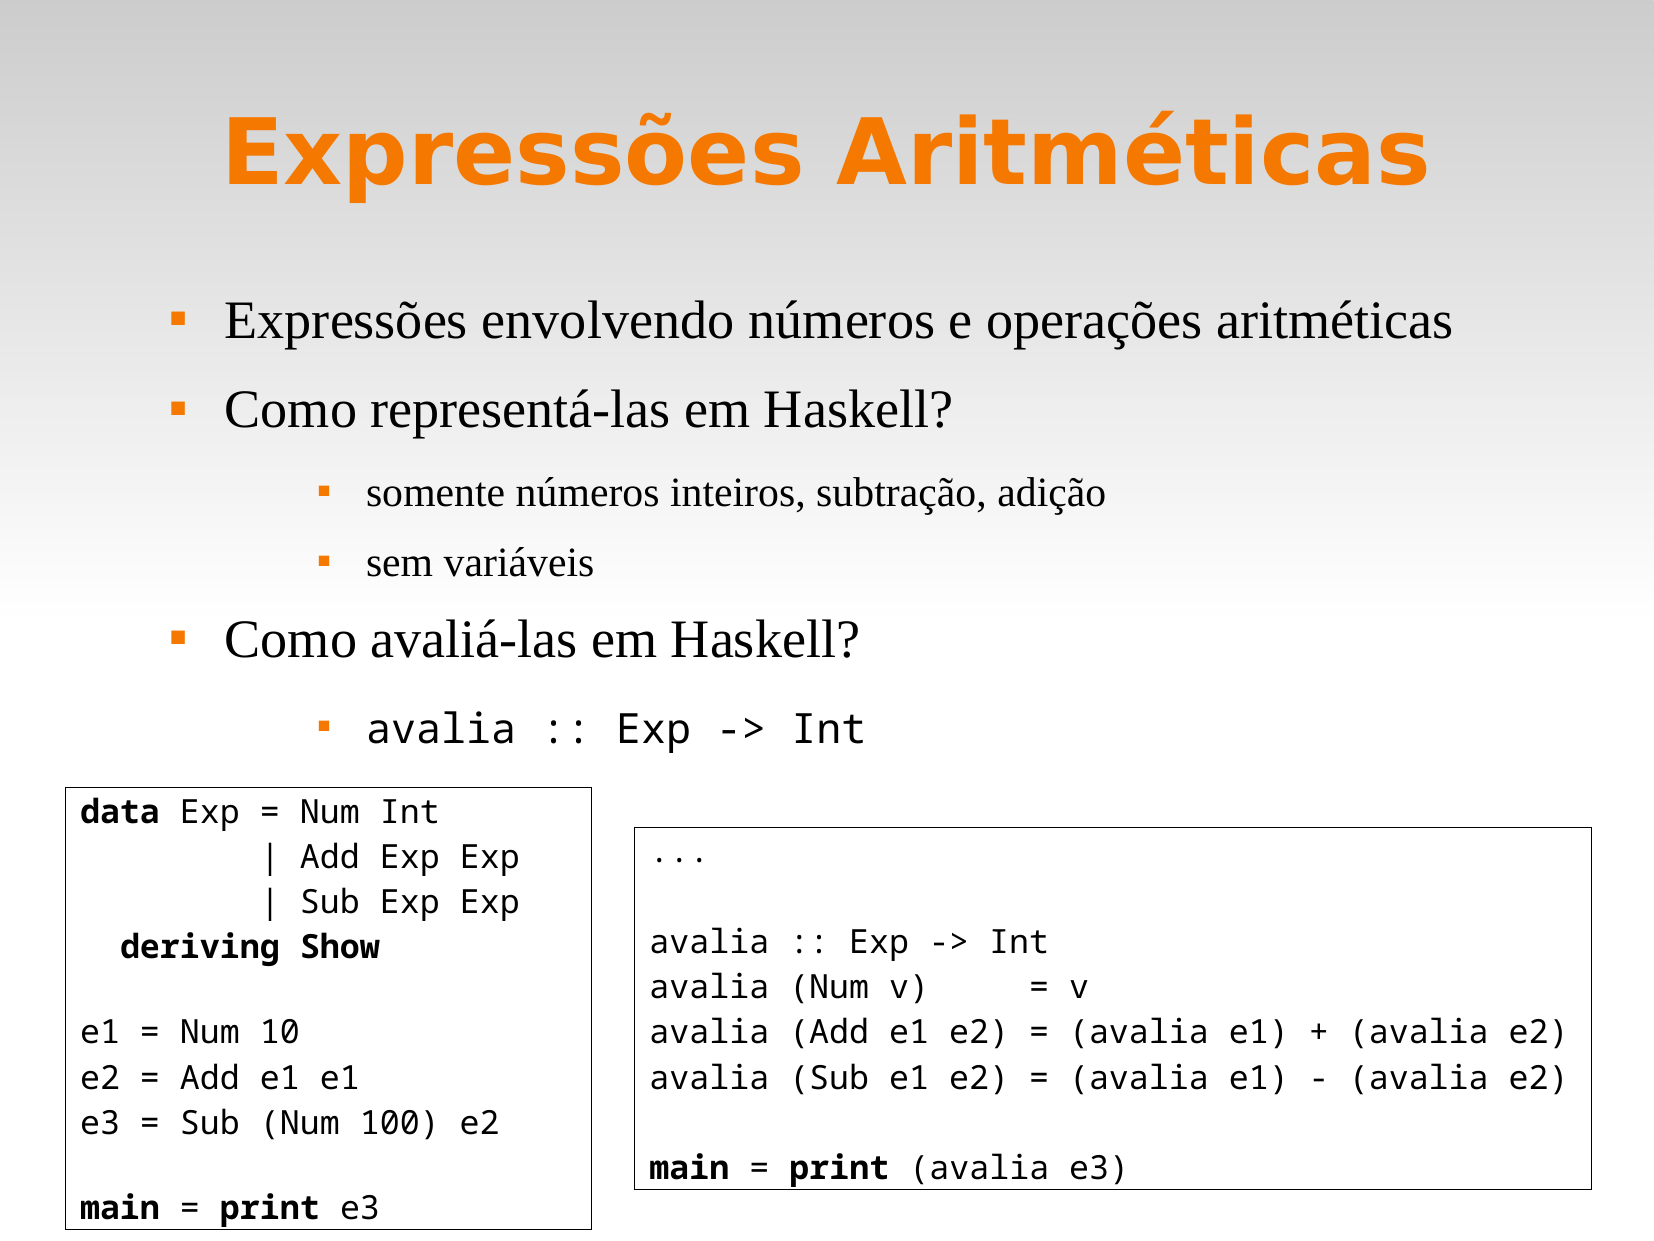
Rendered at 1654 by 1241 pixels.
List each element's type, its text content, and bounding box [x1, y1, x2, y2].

title Expressões Aritméticas [82, 49, 1571, 257]
text_box ... avalia :: Exp -> Int avalia (Num v) = v avalia (Add e1 e2) = (avalia e1) + (avalia e2) avalia (Sub e1 e2) = (avalia e1) - (avalia e2) main = print (avalia e3) [634, 838, 1592, 1179]
list Expressões envolvendo números e operações aritméticas Como representá-las em Haskell? somente números inteiros, subtração, adição sem variáveis Como avaliá-las em Haskell? avalia :: Exp -> Int [82, 290, 1571, 1109]
text_box data Exp = Num Int | Add Exp Exp | Sub Exp Exp deriving Show e1 = Num 10 e2 = Add e1 e1 e3 = Sub (Num 100) e2 main = print e3 [65, 838, 592, 1179]
